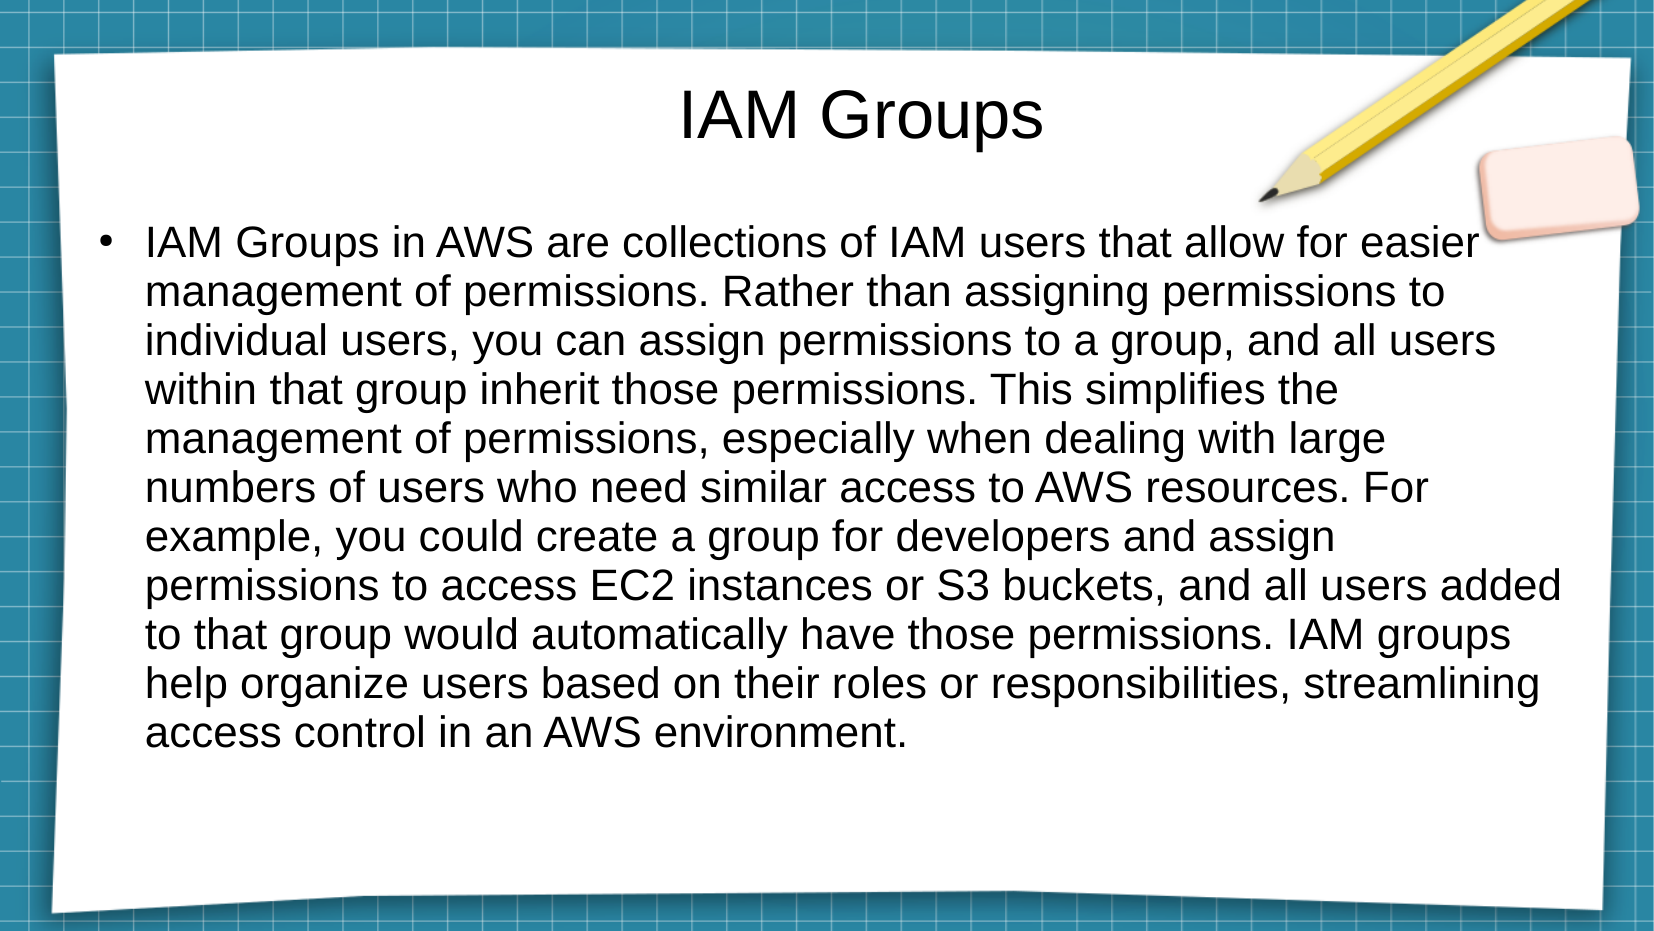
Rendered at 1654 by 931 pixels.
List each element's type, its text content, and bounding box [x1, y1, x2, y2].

list IAM Groups in AWS are collections of IAM users that allow for easier management of permissions. Rather than assigning permissions to individual users, you can assign permissions to a group, and all users within that group inherit those permissions. This simplifies the management of permissions, especially when dealing with large numbers of users who need similar access to AWS resources. For example, you could create a group for developers and assign permissions to access EC2 instances or S3 buckets, and all users added to that group would automatically have those permissions. IAM groups help organize users based on their roles or responsibilities, streamlining access control in an AWS environment. [82, 217, 1571, 758]
picture [0, 0, 1654, 931]
title IAM Groups [82, 37, 1571, 193]
